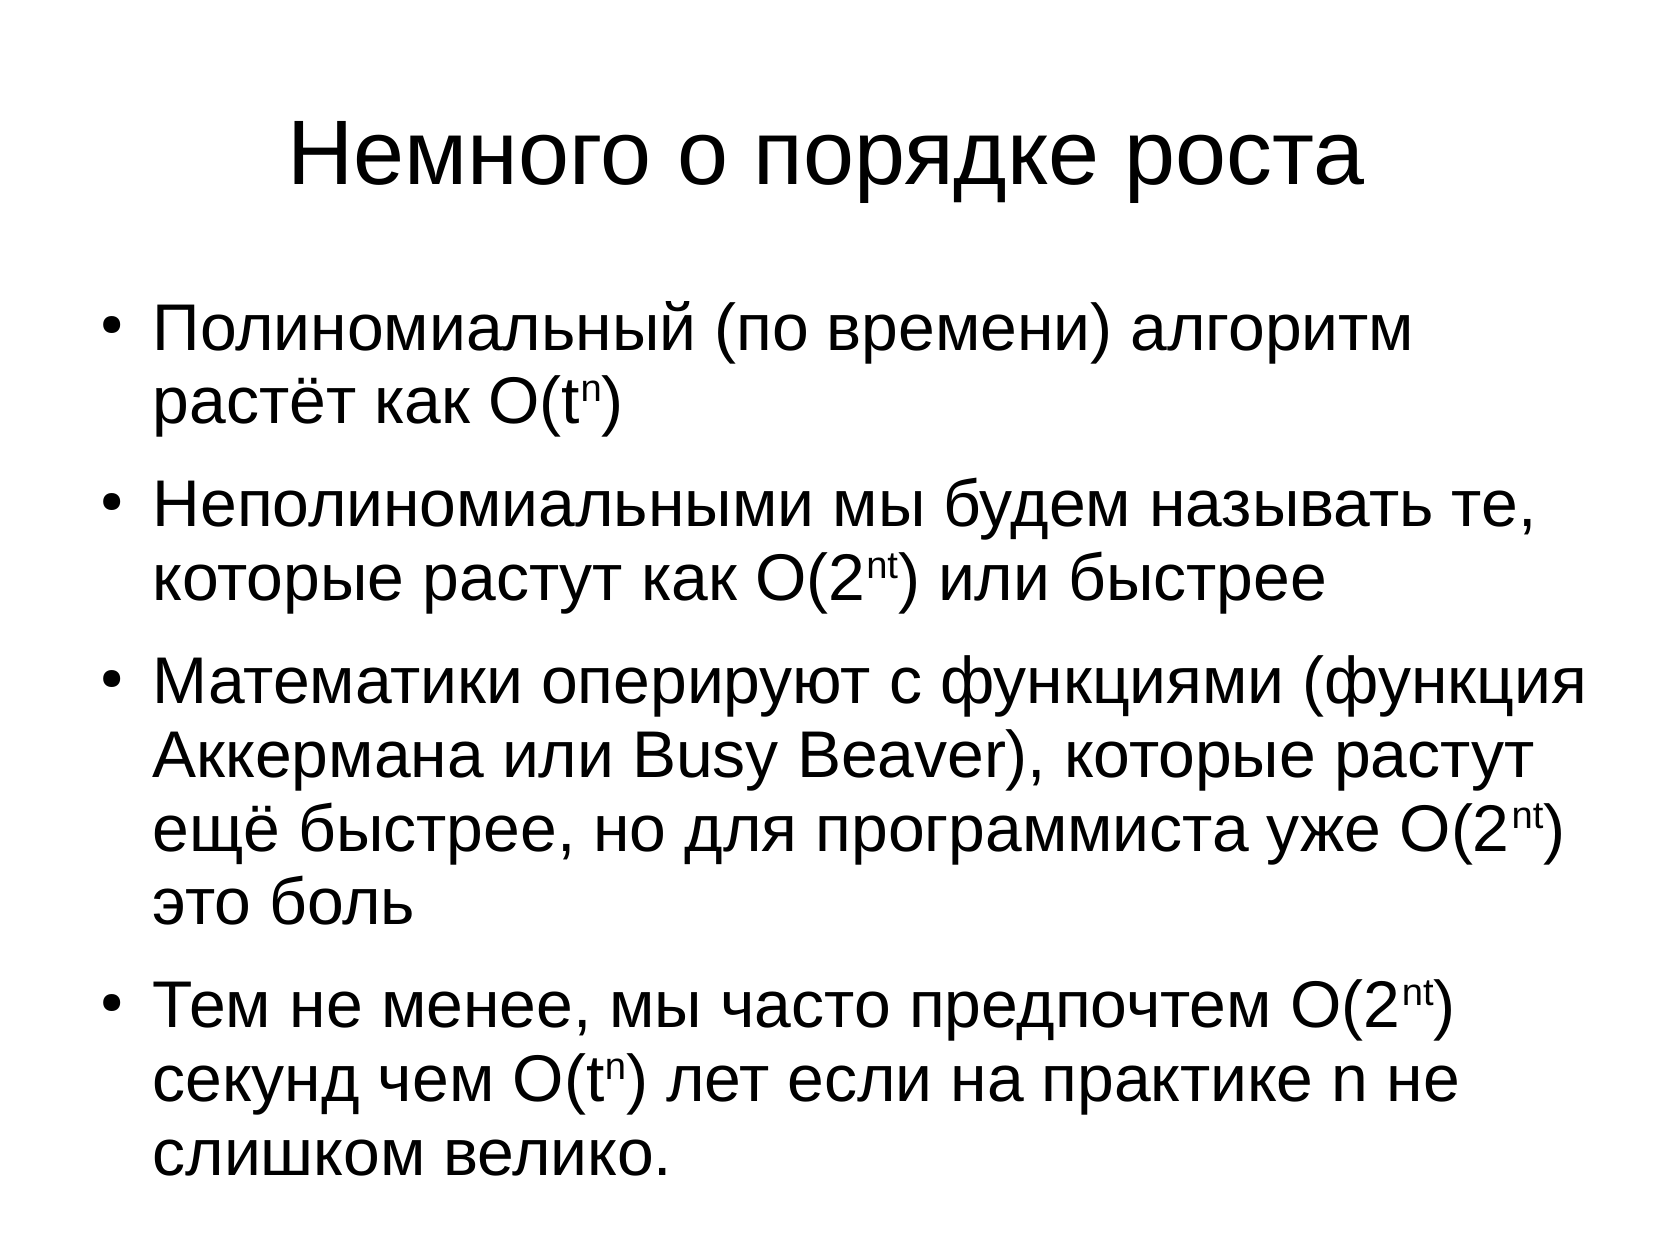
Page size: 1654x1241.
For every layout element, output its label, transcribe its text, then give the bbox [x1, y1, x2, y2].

title Немного о порядке роста [82, 49, 1571, 257]
list Полиномиальный (по времени) алгоритм растёт как O(tn) Неполиномиальными мы будем называть те, которые растут как O(2nt) или быстрее Математики оперируют с функциями (функция Аккермана или Busy Beaver), которые растут ещё быстрее, но для программиста уже O(2nt) это боль Тем не менее, мы часто предпочтем O(2nt) секунд чем O(tn) лет если на практике n не слишком велико. [82, 290, 1606, 1201]
